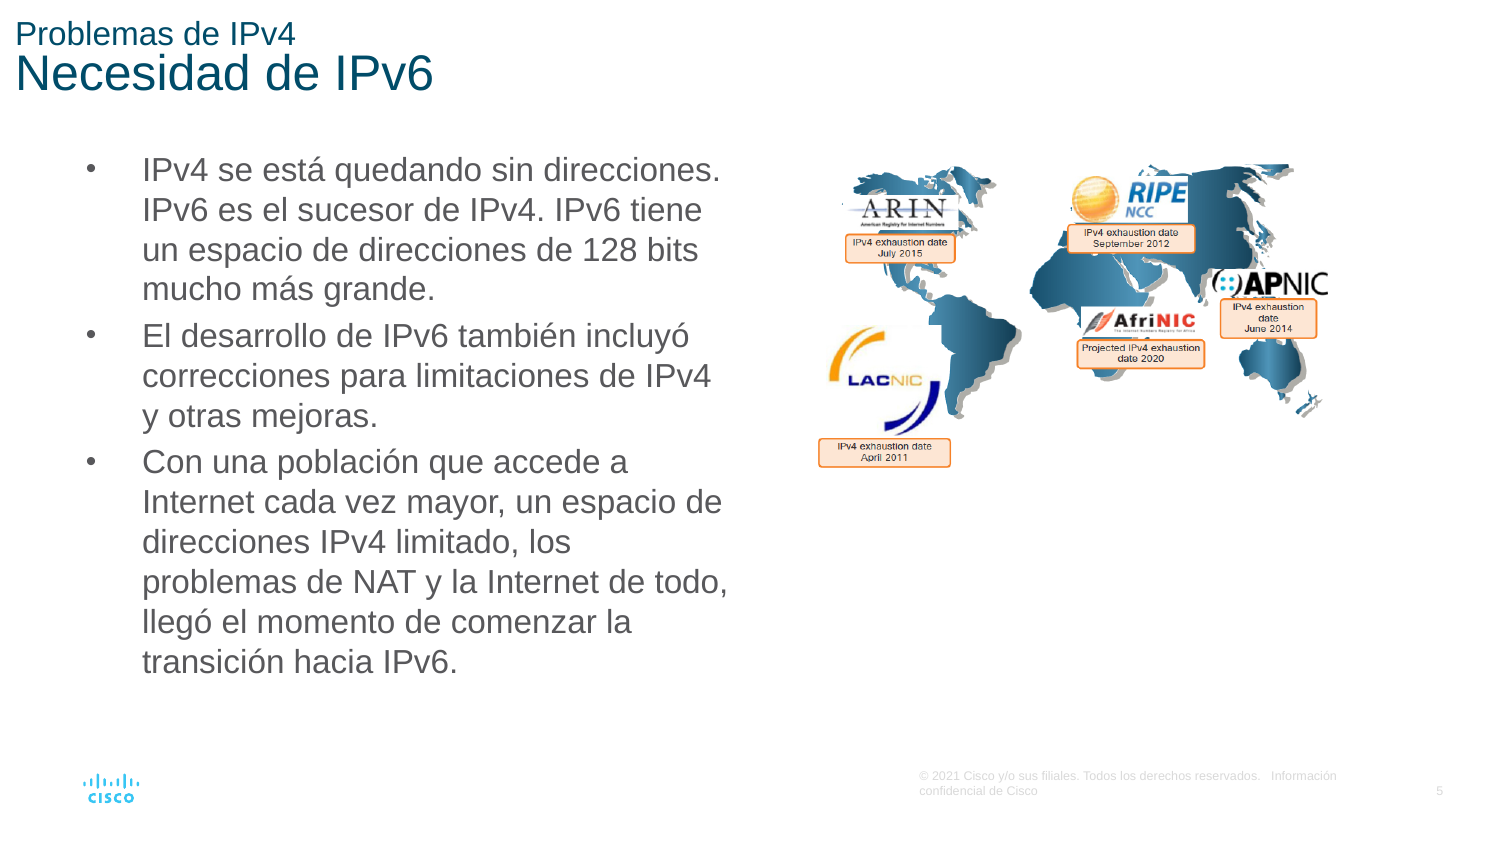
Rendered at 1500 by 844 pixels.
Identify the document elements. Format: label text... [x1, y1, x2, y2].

list IPv4 se está quedando sin direcciones. IPv6 es el sucesor de IPv4. IPv6 tiene un espacio de direcciones de 128 bits mucho más grande. El desarrollo de IPv6 también incluyó correcciones para limitaciones de IPv4 y otras mejoras. Con una población que accede a Internet cada vez mayor, un espacio de direcciones IPv4 limitado, los problemas de NAT y la Internet de todo, llegó el momento de comenzar la transición hacia IPv6. [70, 140, 750, 645]
picture [763, 140, 1335, 479]
title Problemas de IPv4 Necesidad de IPv6 [0, 0, 1369, 121]
